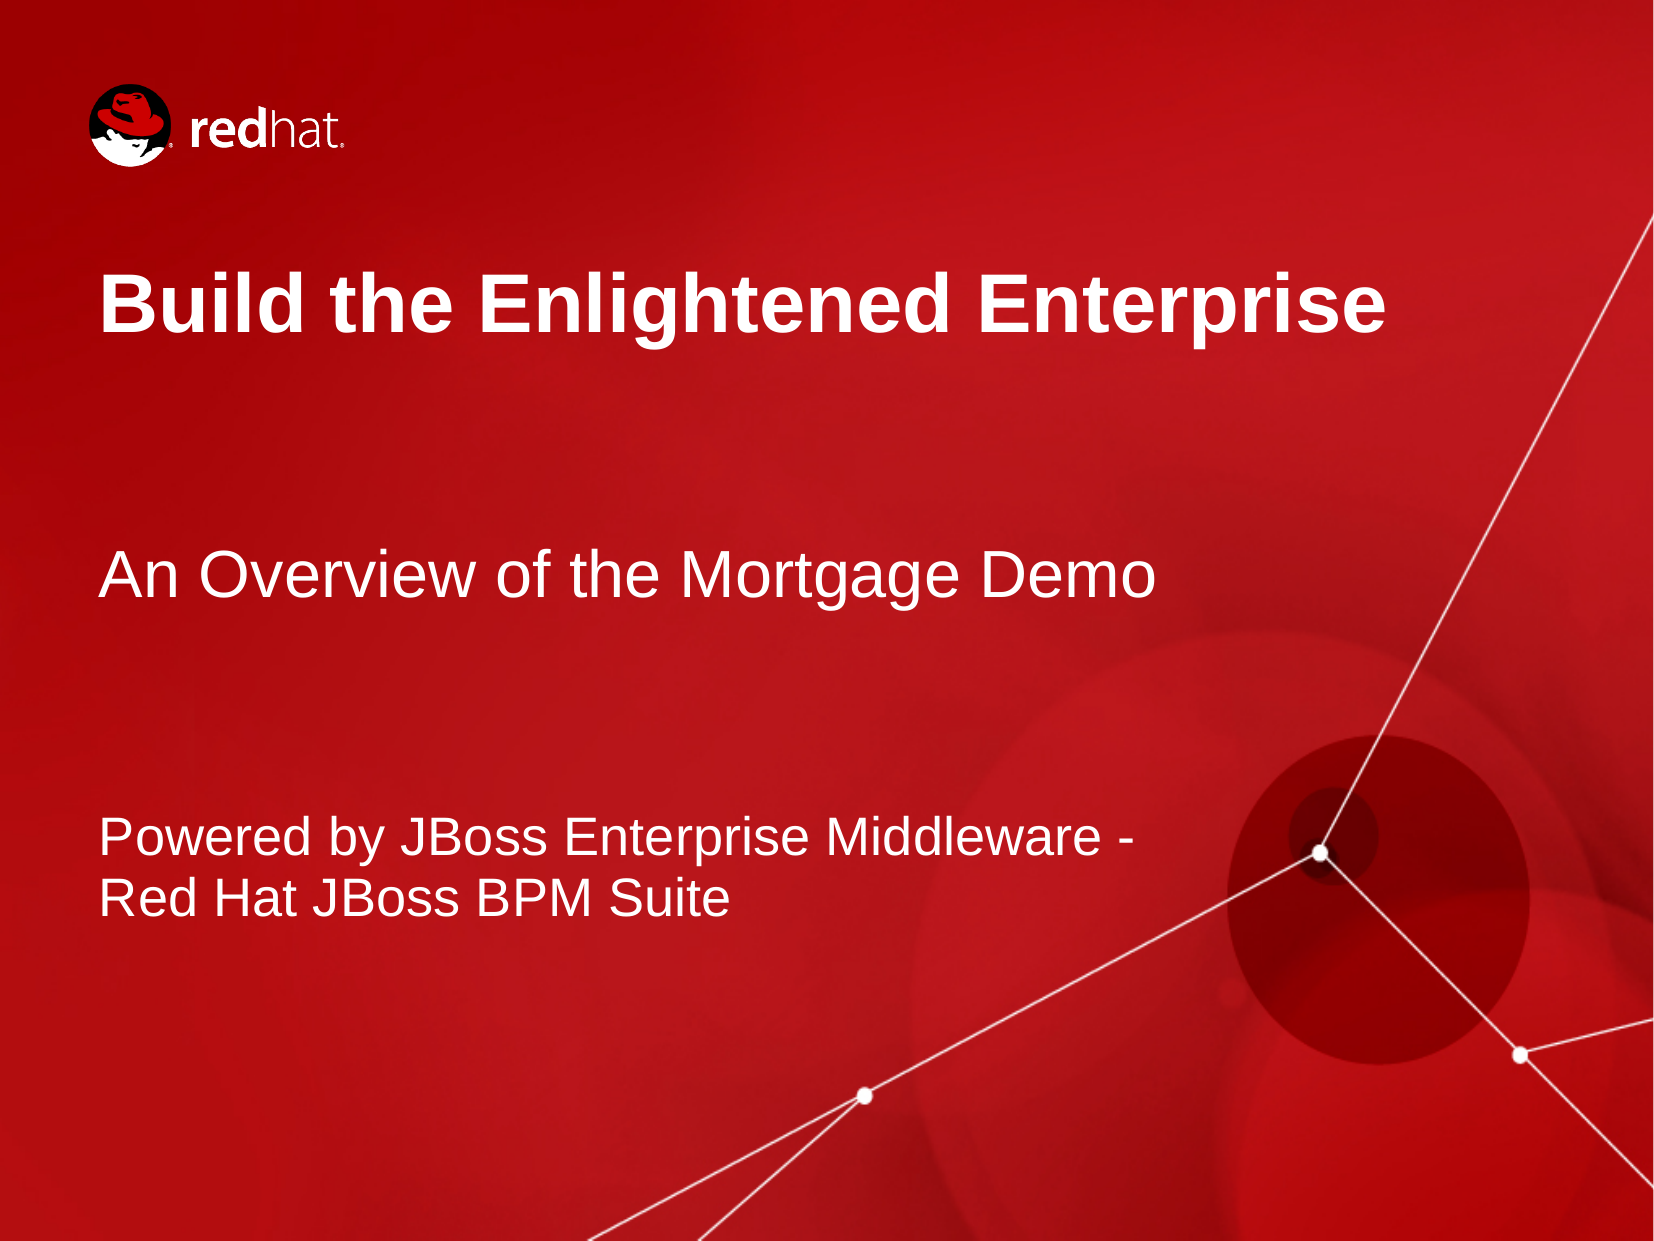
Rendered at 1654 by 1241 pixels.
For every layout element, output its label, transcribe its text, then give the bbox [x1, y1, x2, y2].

text_box Build the Enlightened Enterprise An Overview of the Mortgage Demo Powered by JBoss Enterprise Middleware - Red Hat JBoss BPM Suite [84, 250, 1535, 1050]
picture [0, 0, 1654, 1241]
